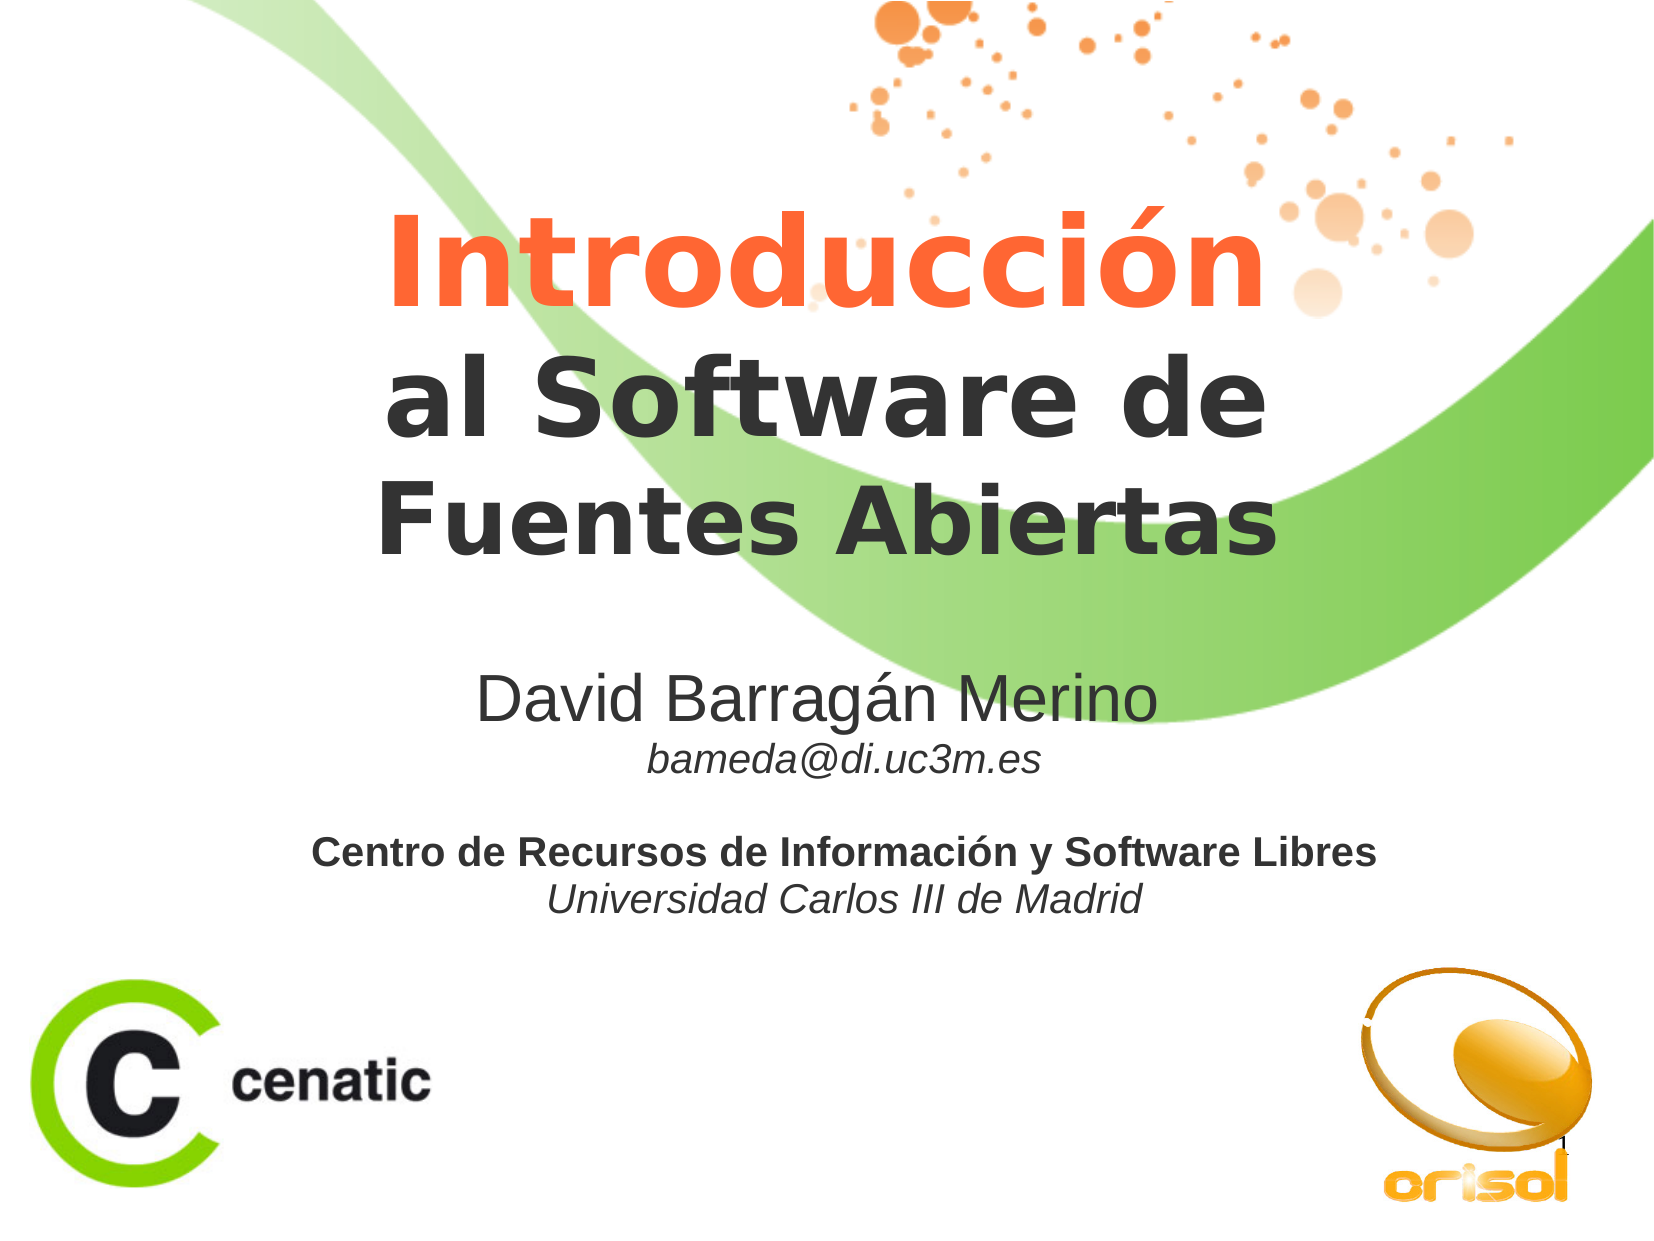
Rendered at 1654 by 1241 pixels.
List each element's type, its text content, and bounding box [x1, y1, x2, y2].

title Introducción al Software de Fuentes Abiertas [250, 189, 1403, 578]
picture [1358, 965, 1595, 1203]
text_box David Barragán Merino bameda@di.uc3m.es Centro de Recursos de Información y Software Libres Universidad Carlos III de Madrid [121, 661, 1568, 922]
picture [29, 978, 433, 1189]
picture [185, 0, 1654, 754]
